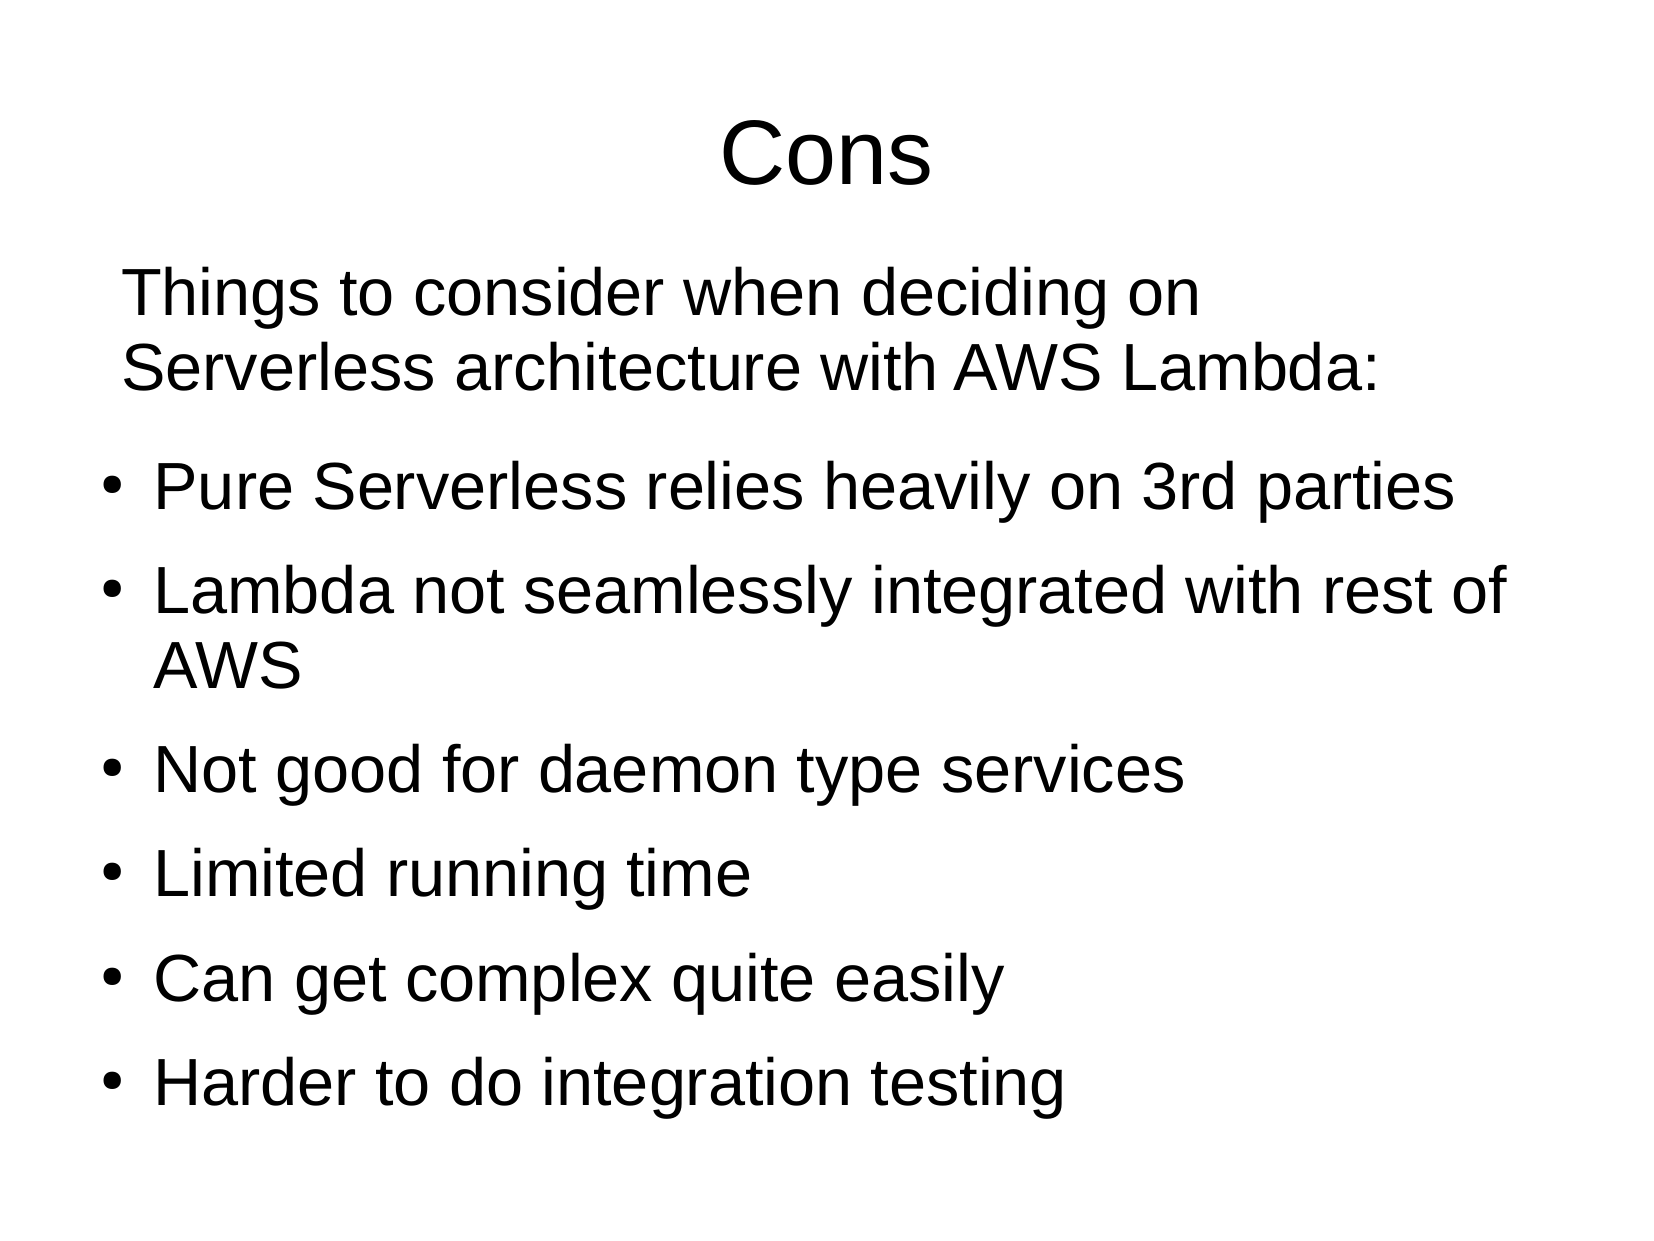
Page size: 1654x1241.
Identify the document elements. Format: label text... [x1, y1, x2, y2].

text_box Things to consider when deciding on Serverless architecture with AWS Lambda: [106, 248, 1536, 413]
list Pure Serverless relies heavily on 3rd parties Lambda not seamlessly integrated with rest of AWS Not good for daemon type services Limited running time Can get complex quite easily Harder to do integration testing [82, 448, 1571, 1169]
title Cons [82, 49, 1571, 257]
